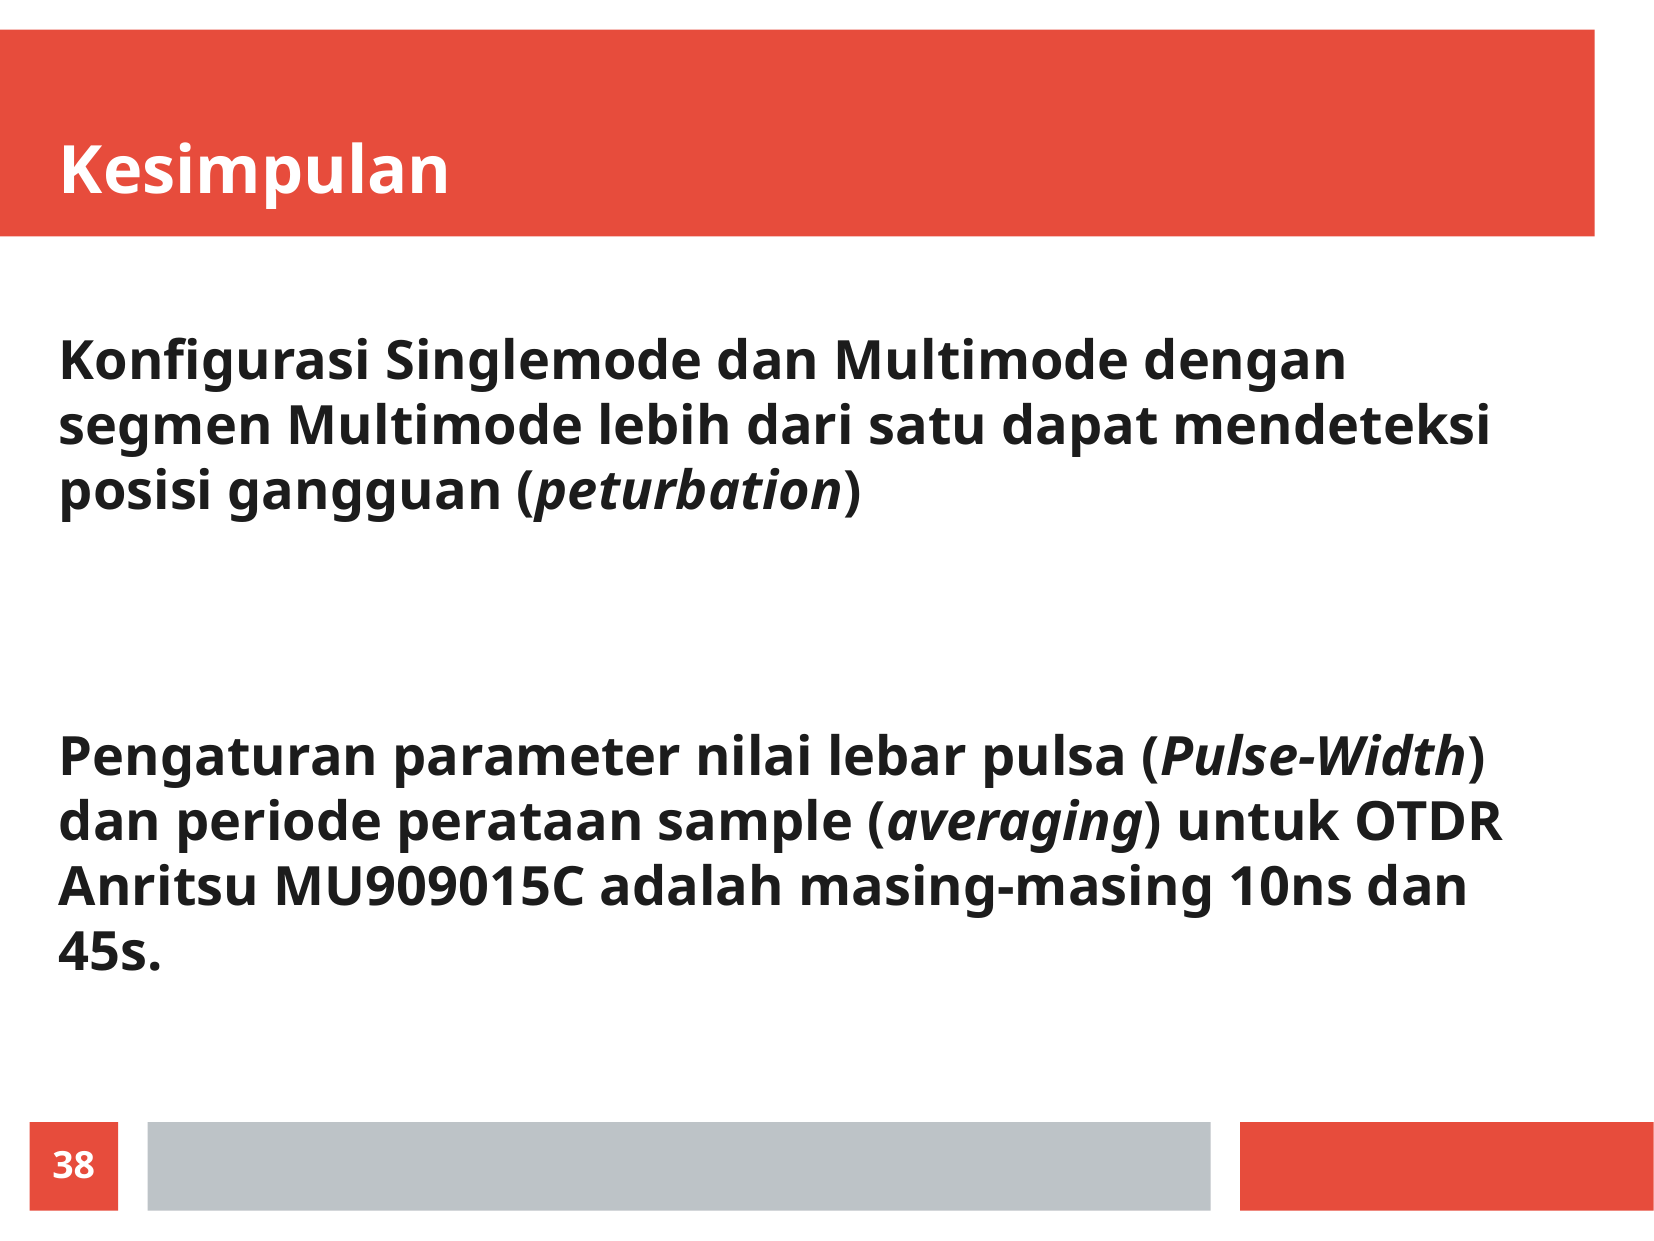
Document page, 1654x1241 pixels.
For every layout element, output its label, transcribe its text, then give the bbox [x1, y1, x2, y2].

text_box [29, 1122, 119, 1211]
title Kesimpulan [59, 59, 1595, 207]
list Konfigurasi Singlemode dan Multimode dengan segmen Multimode lebih dari satu dapat mendeteksi posisi gangguan (peturbation) Pengaturan parameter nilai lebar pulsa (Pulse-Width) dan periode perataan sample (averaging) untuk OTDR Anritsu MU909015C adalah masing-masing 10ns dan 45s. [59, 324, 1565, 1093]
